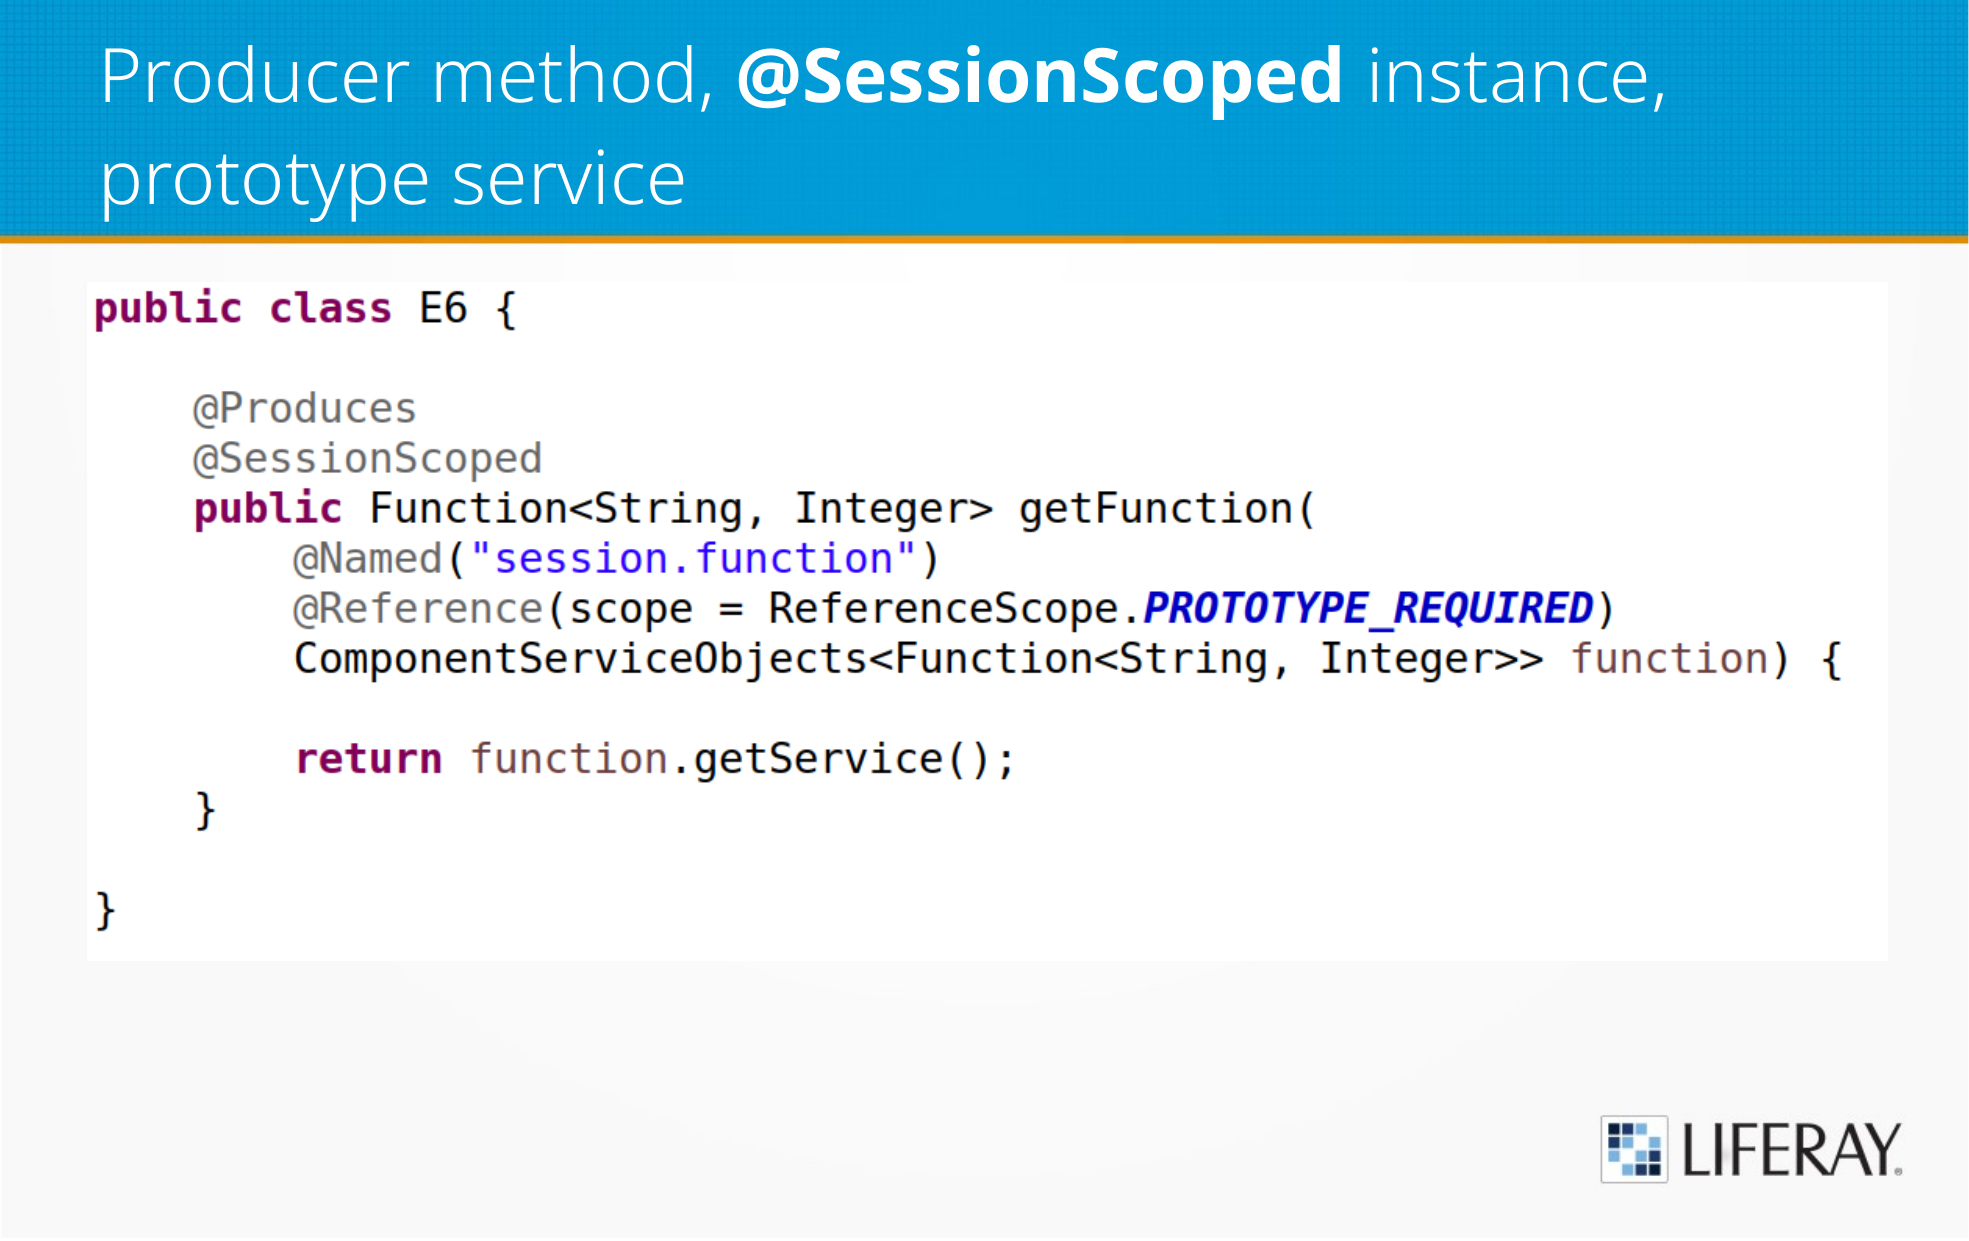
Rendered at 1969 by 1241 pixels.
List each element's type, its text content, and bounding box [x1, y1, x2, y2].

picture [0, 233, 1969, 1241]
title Producer method, @SessionScoped instance, prototype service [98, 19, 1870, 227]
